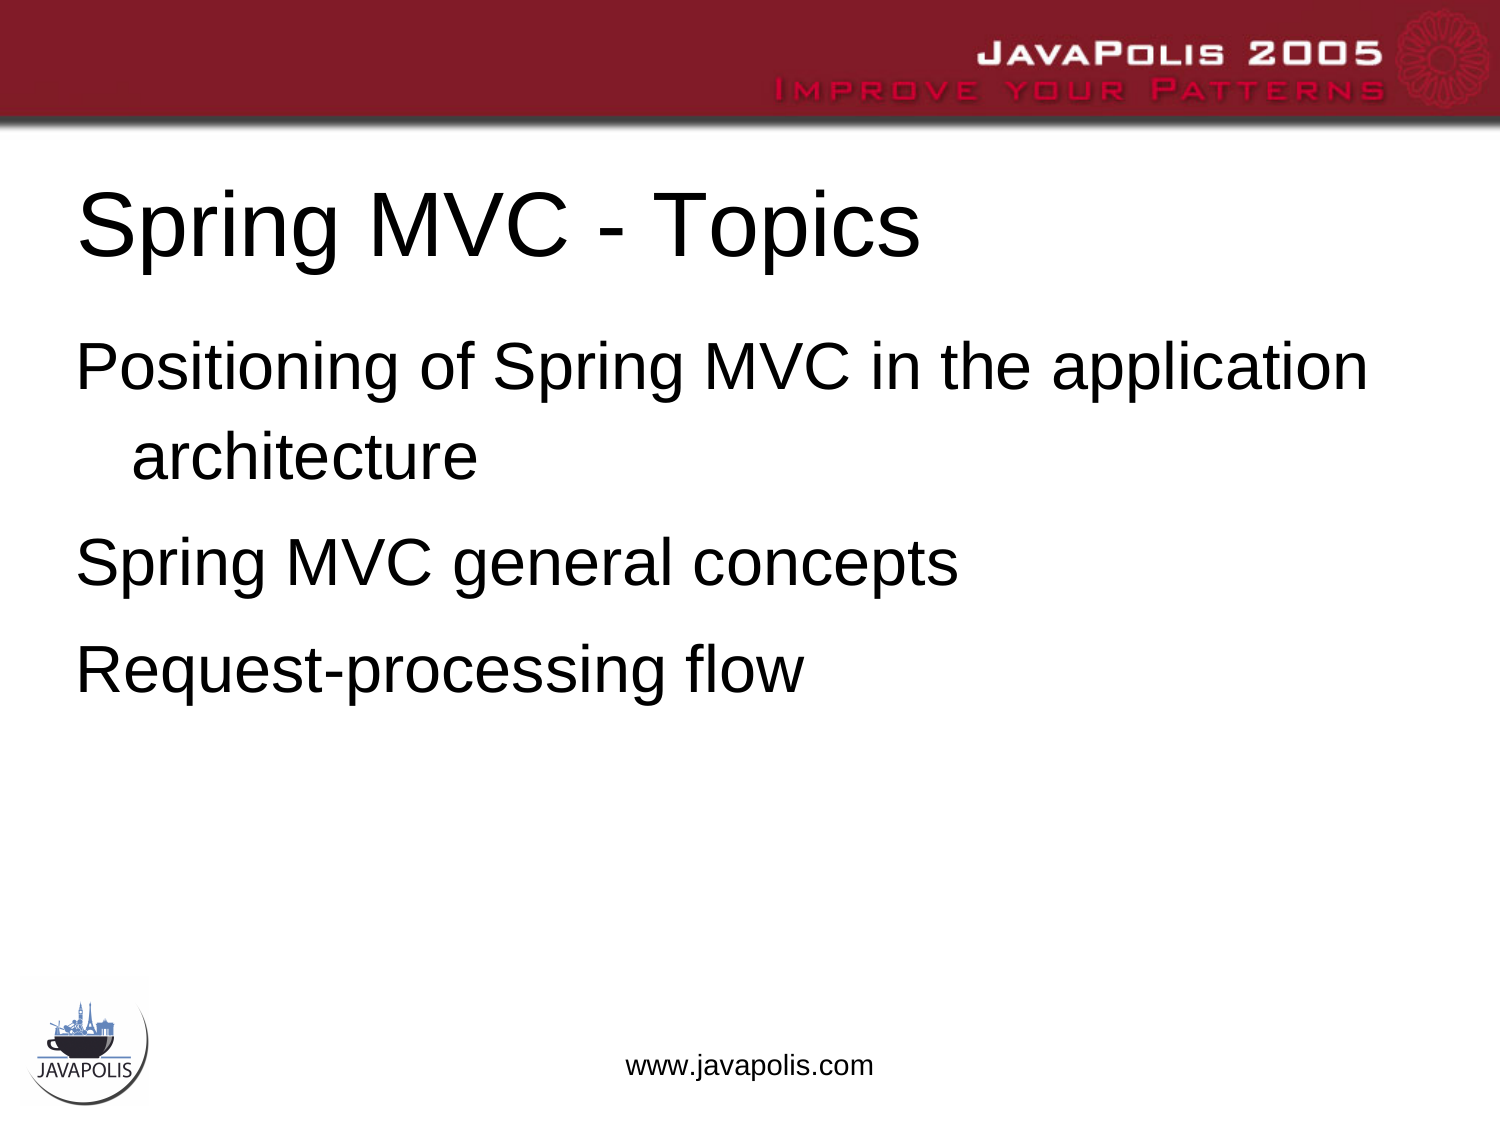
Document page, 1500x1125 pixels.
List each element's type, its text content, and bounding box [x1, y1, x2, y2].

title Spring MVC - Topics [76, 148, 1424, 279]
picture [20, 976, 149, 1106]
list Positioning of Spring MVC in the application architecture Spring MVC general concepts Request-processing flow [75, 314, 1426, 1012]
picture [0, 0, 1500, 140]
